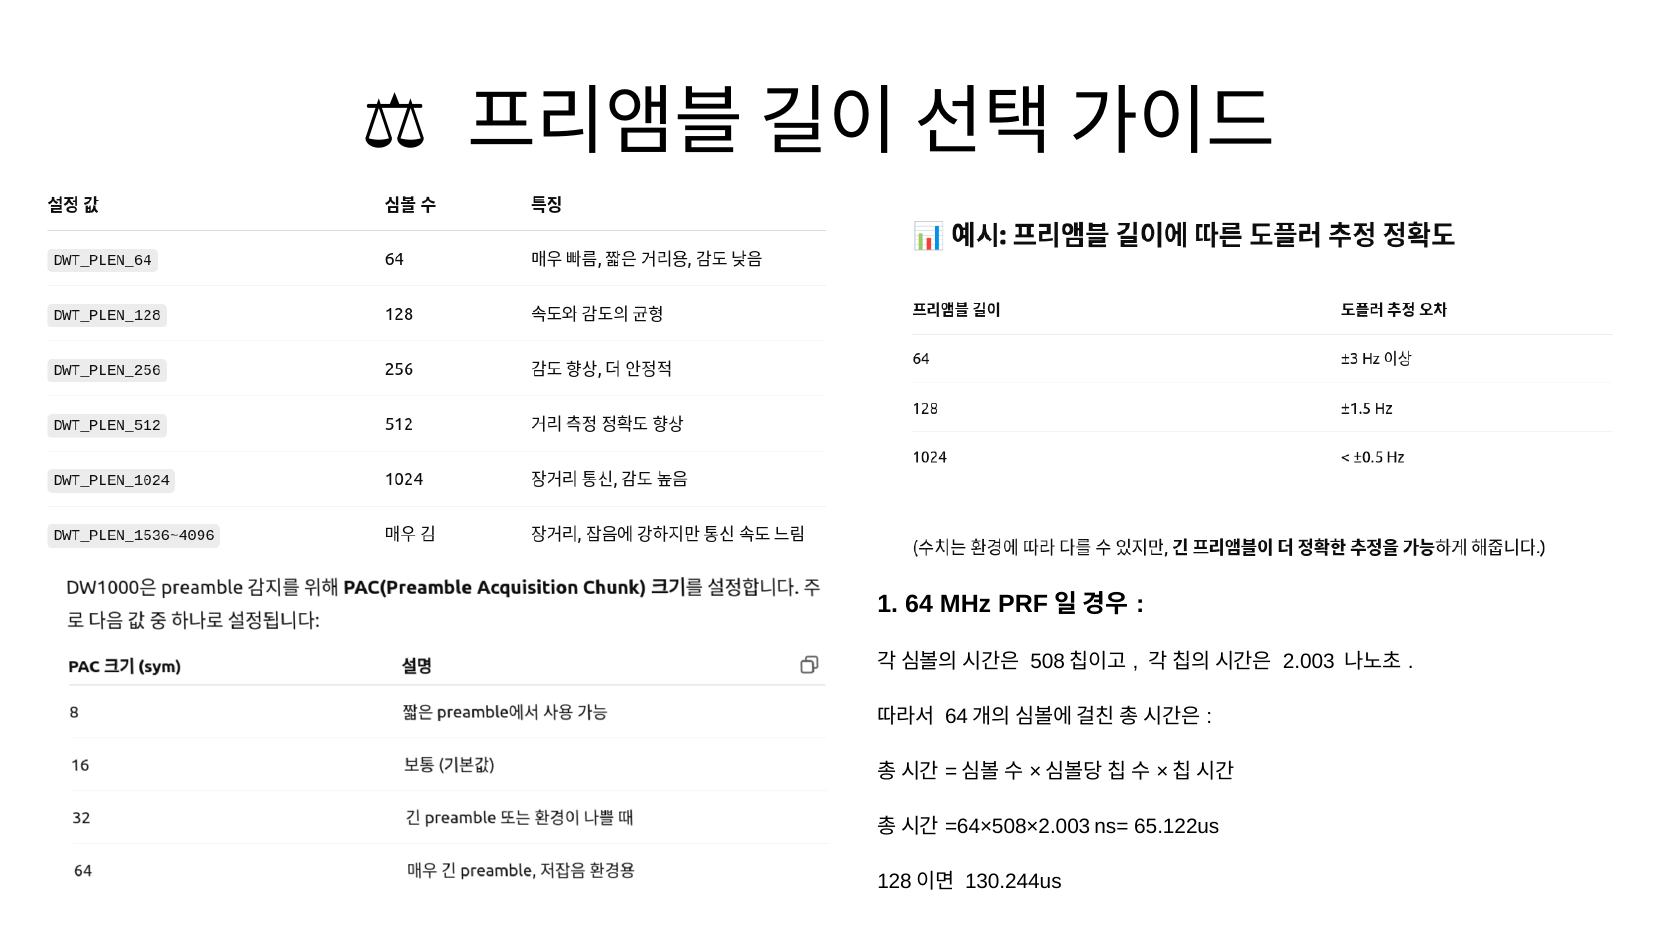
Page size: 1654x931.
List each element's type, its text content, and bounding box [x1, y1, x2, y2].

picture [25, 187, 862, 901]
text_box 1. 64 MHz PRF일 경우: 각 심볼의 시간은 508칩이고, 각 칩의 시간은 2.003 나노초. 따라서 64개의 심볼에 걸친 총 시간은: 총 시간=심볼 수×심볼당 칩 수×칩 시간 총 시간=64×508×2.003 ns= 65.122us 128이면 130.244us [862, 576, 1613, 931]
picture [874, 192, 1613, 568]
title ⚖️ 프리앰블 길이 선택 가이드 [75, 37, 1564, 193]
